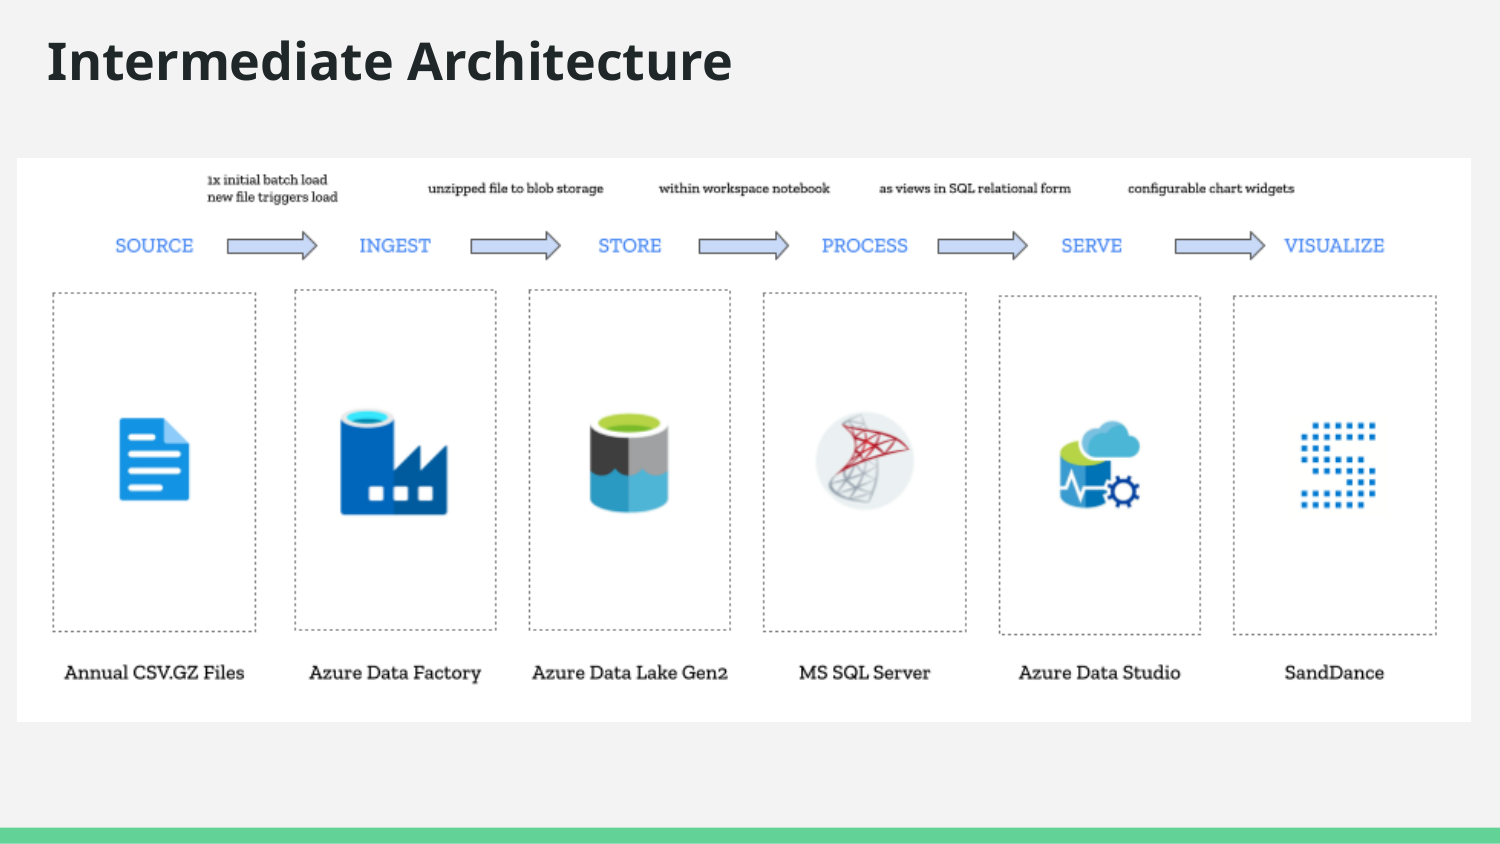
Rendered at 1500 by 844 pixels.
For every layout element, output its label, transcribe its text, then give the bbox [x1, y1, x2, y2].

text_box Intermediate Architecture [32, 14, 1431, 109]
picture [16, 158, 1472, 722]
